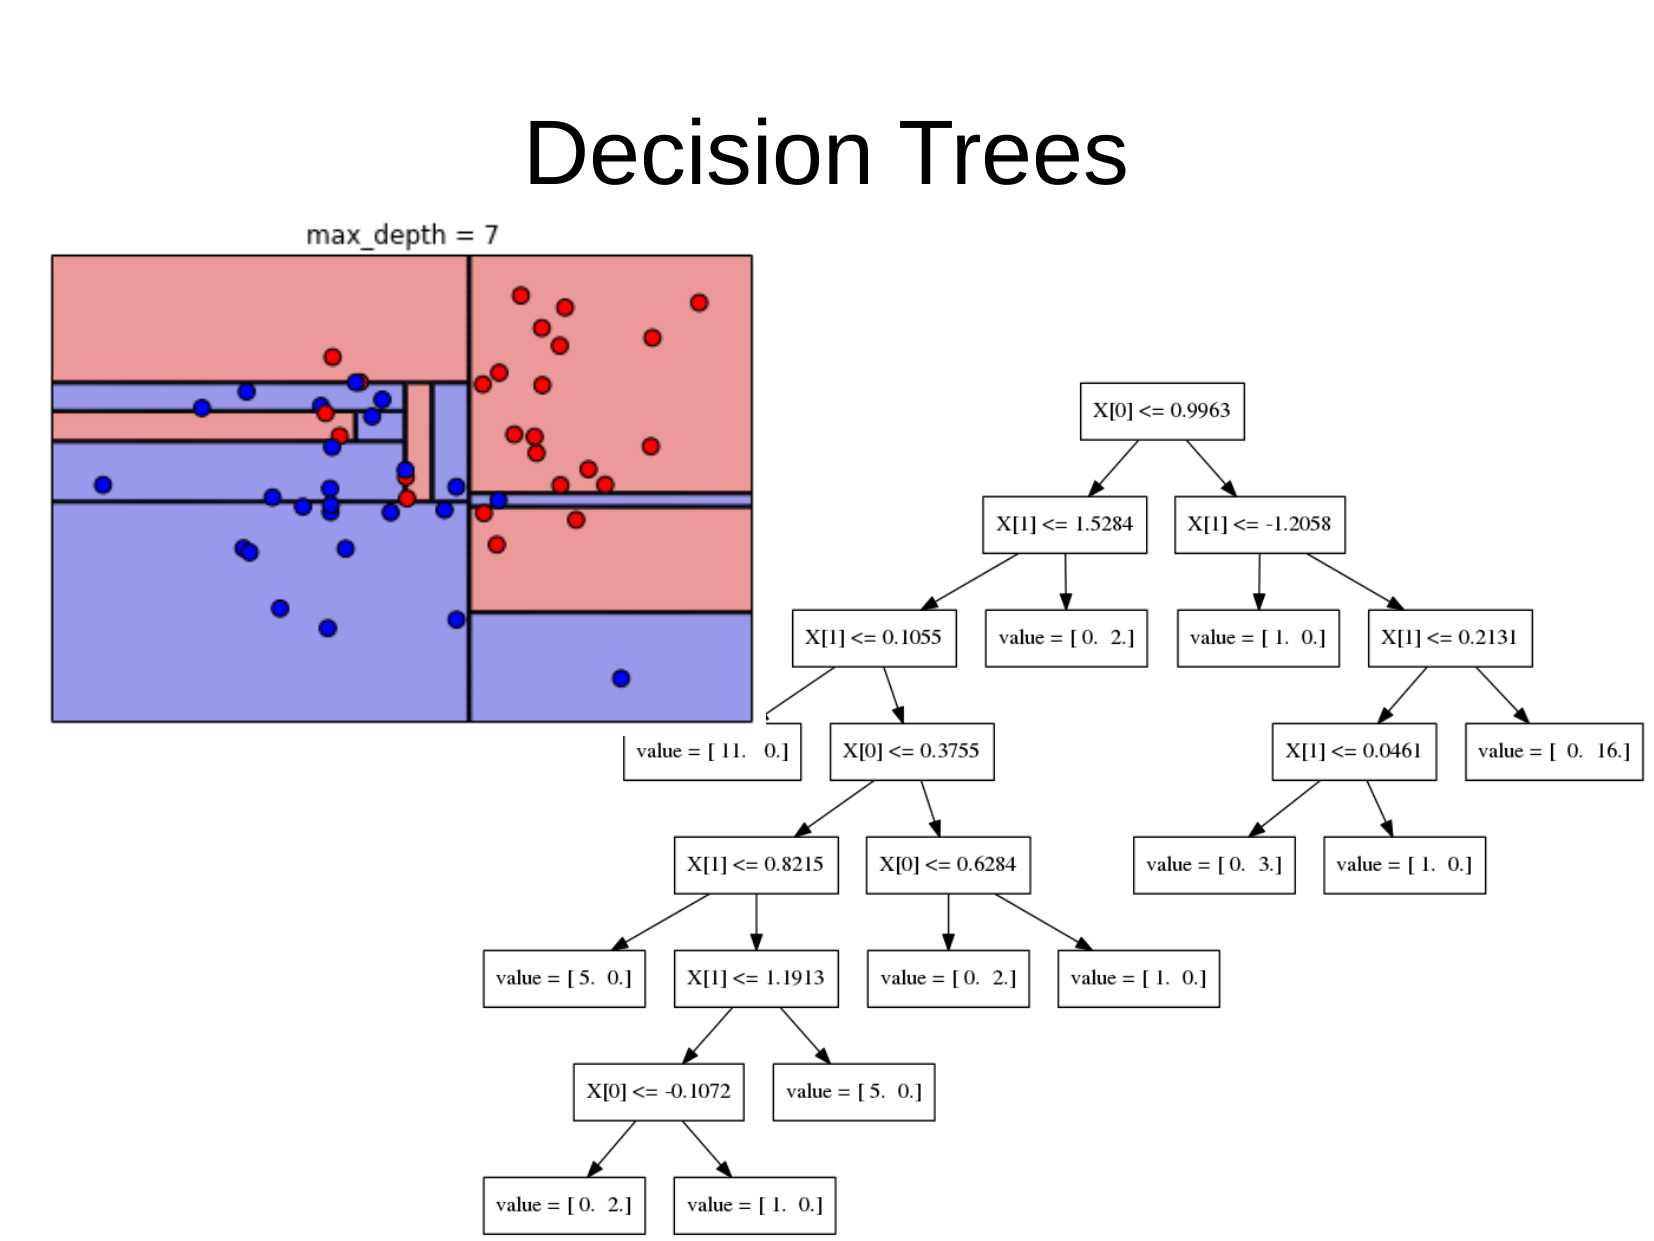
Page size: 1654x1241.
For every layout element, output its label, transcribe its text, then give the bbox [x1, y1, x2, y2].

title Decision Trees [82, 49, 1571, 257]
picture [37, 209, 1651, 1241]
